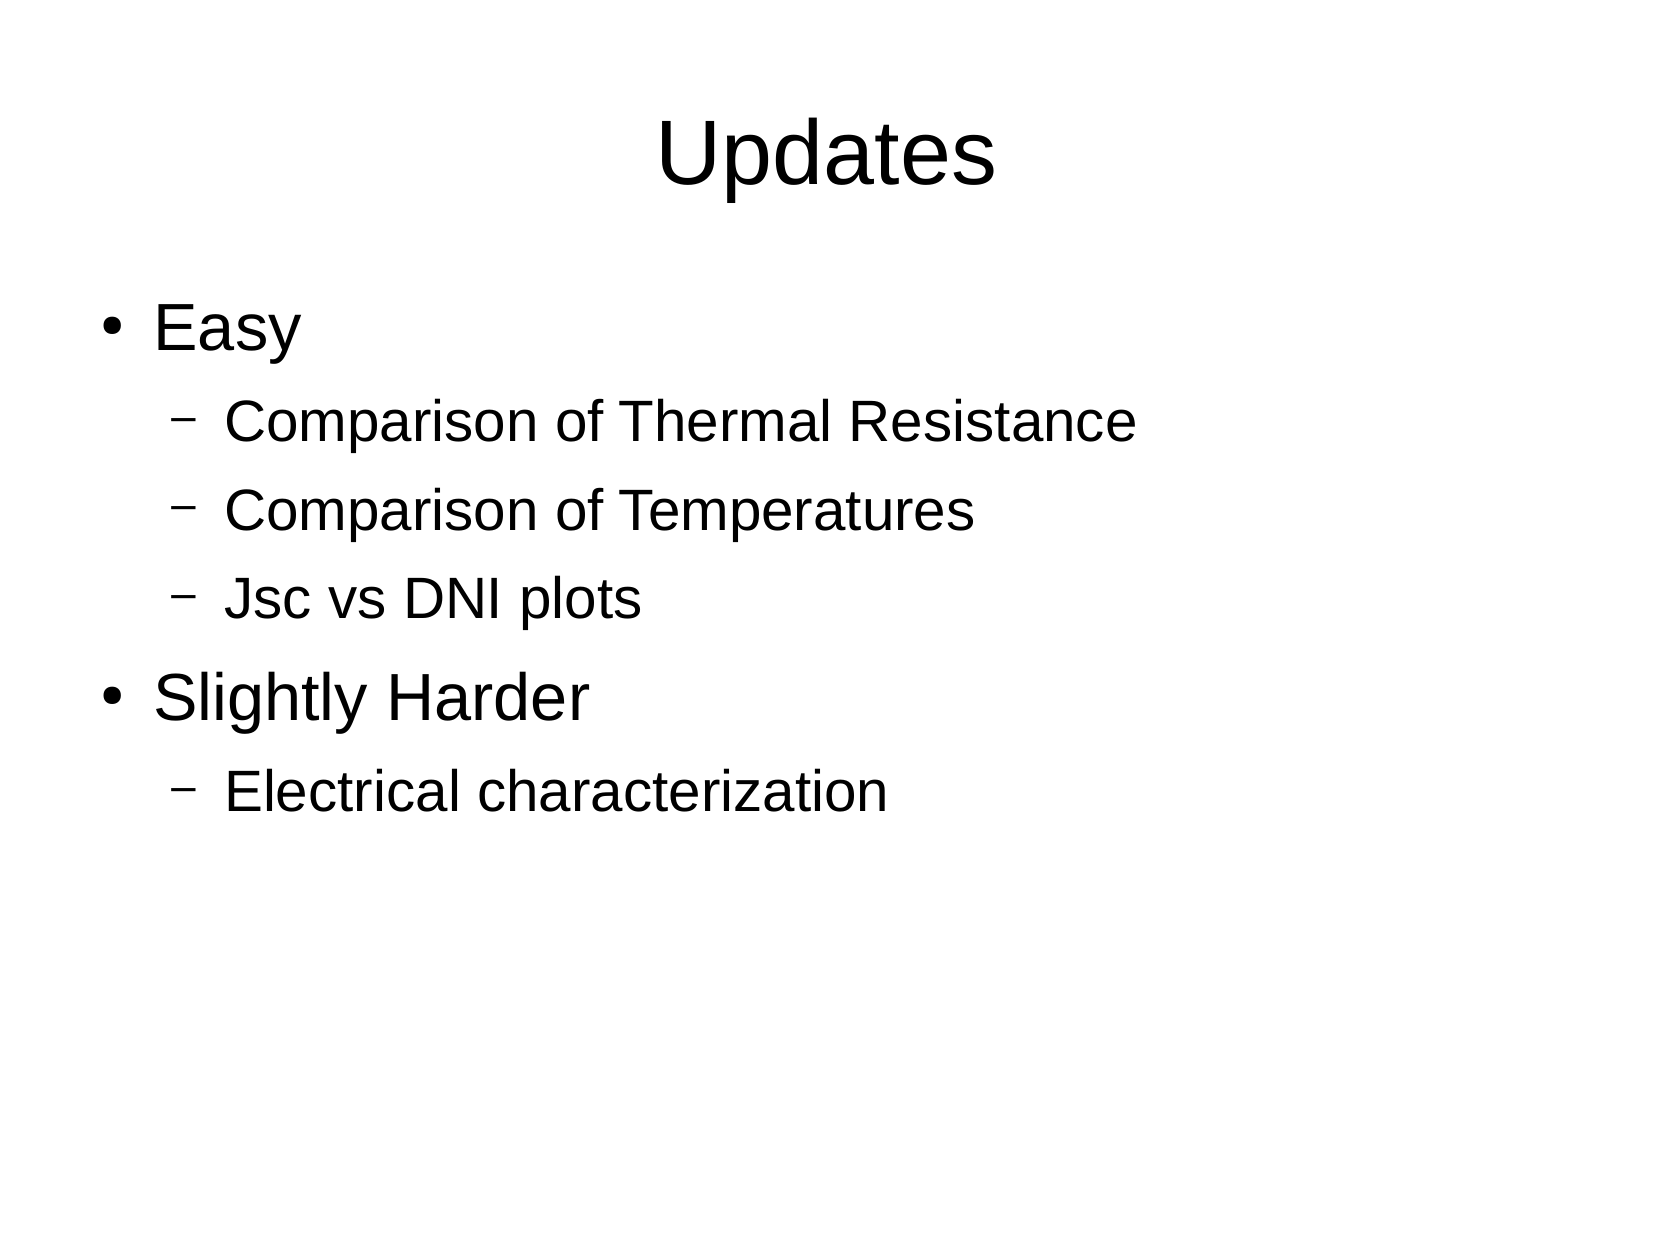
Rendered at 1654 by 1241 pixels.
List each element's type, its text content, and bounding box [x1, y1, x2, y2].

title Updates [82, 49, 1571, 257]
list Easy Comparison of Thermal Resistance Comparison of Temperatures Jsc vs DNI plots Slightly Harder Electrical characterization [82, 290, 1571, 1010]
